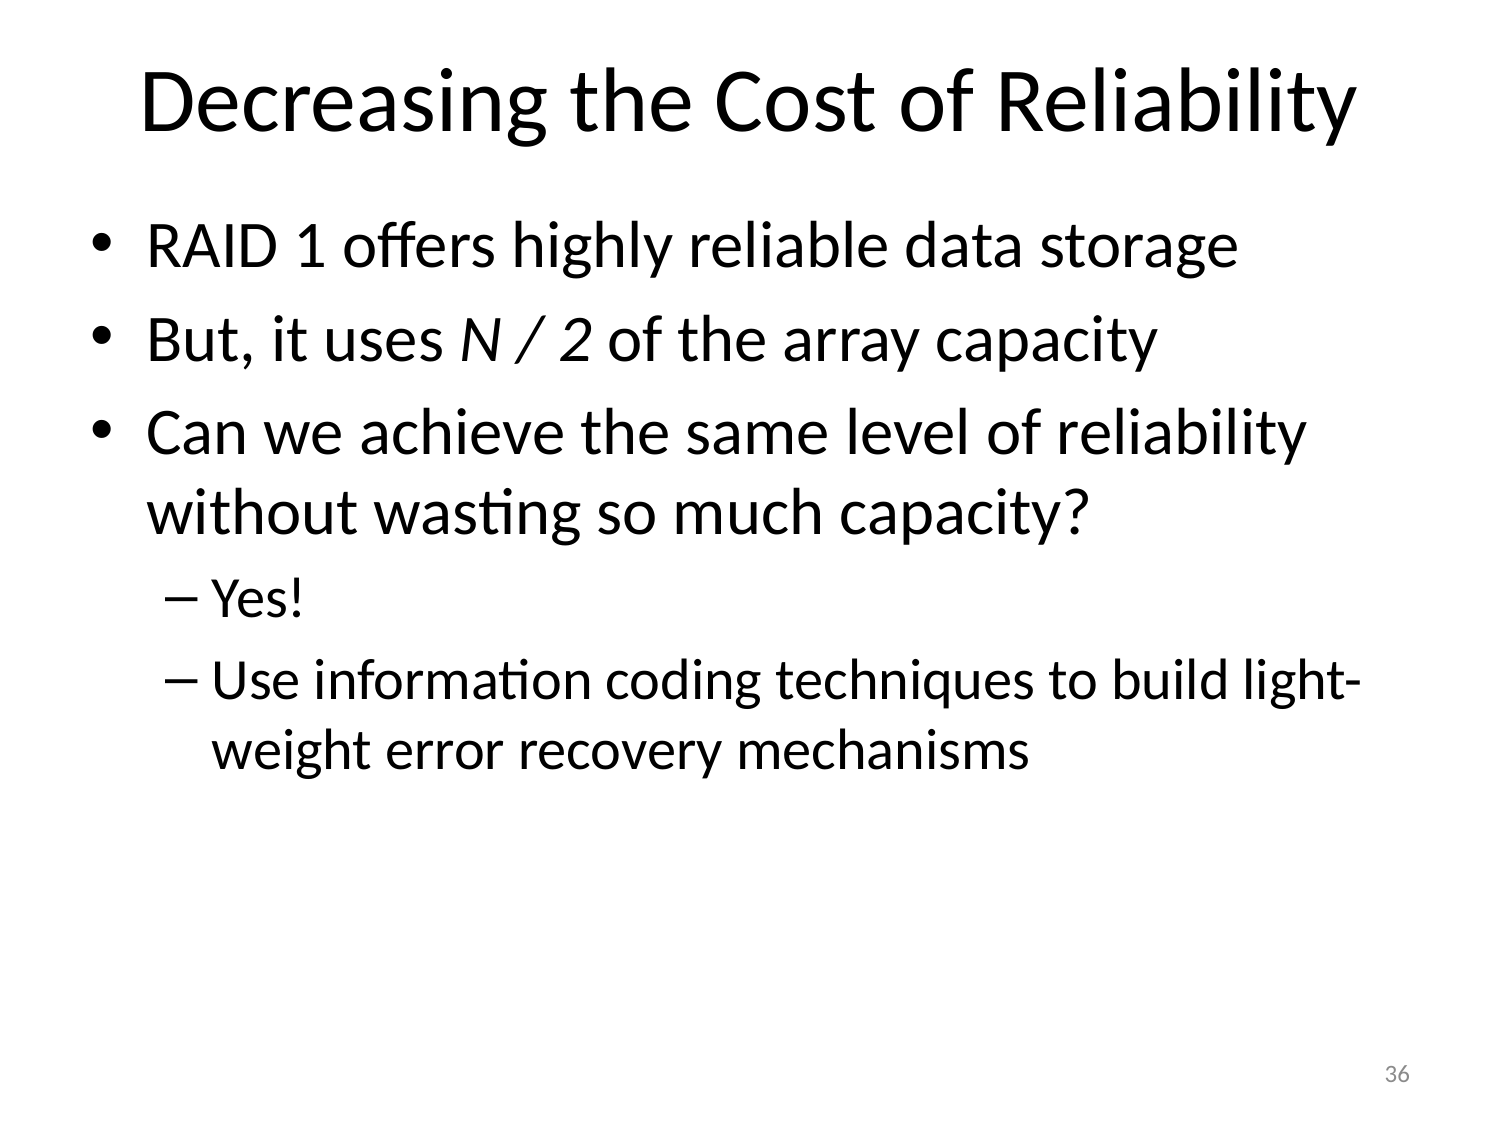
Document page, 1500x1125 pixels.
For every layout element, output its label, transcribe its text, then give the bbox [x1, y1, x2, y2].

list RAID 1 offers highly reliable data storage But, it uses N / 2 of the array capacity Can we achieve the same level of reliability without wasting so much capacity? Yes! Use information coding techniques to build light-weight error recovery mechanisms [75, 193, 1425, 1040]
slide_number <number> [1074, 1042, 1425, 1103]
title Decreasing the Cost of Reliability [75, 1, 1425, 189]
